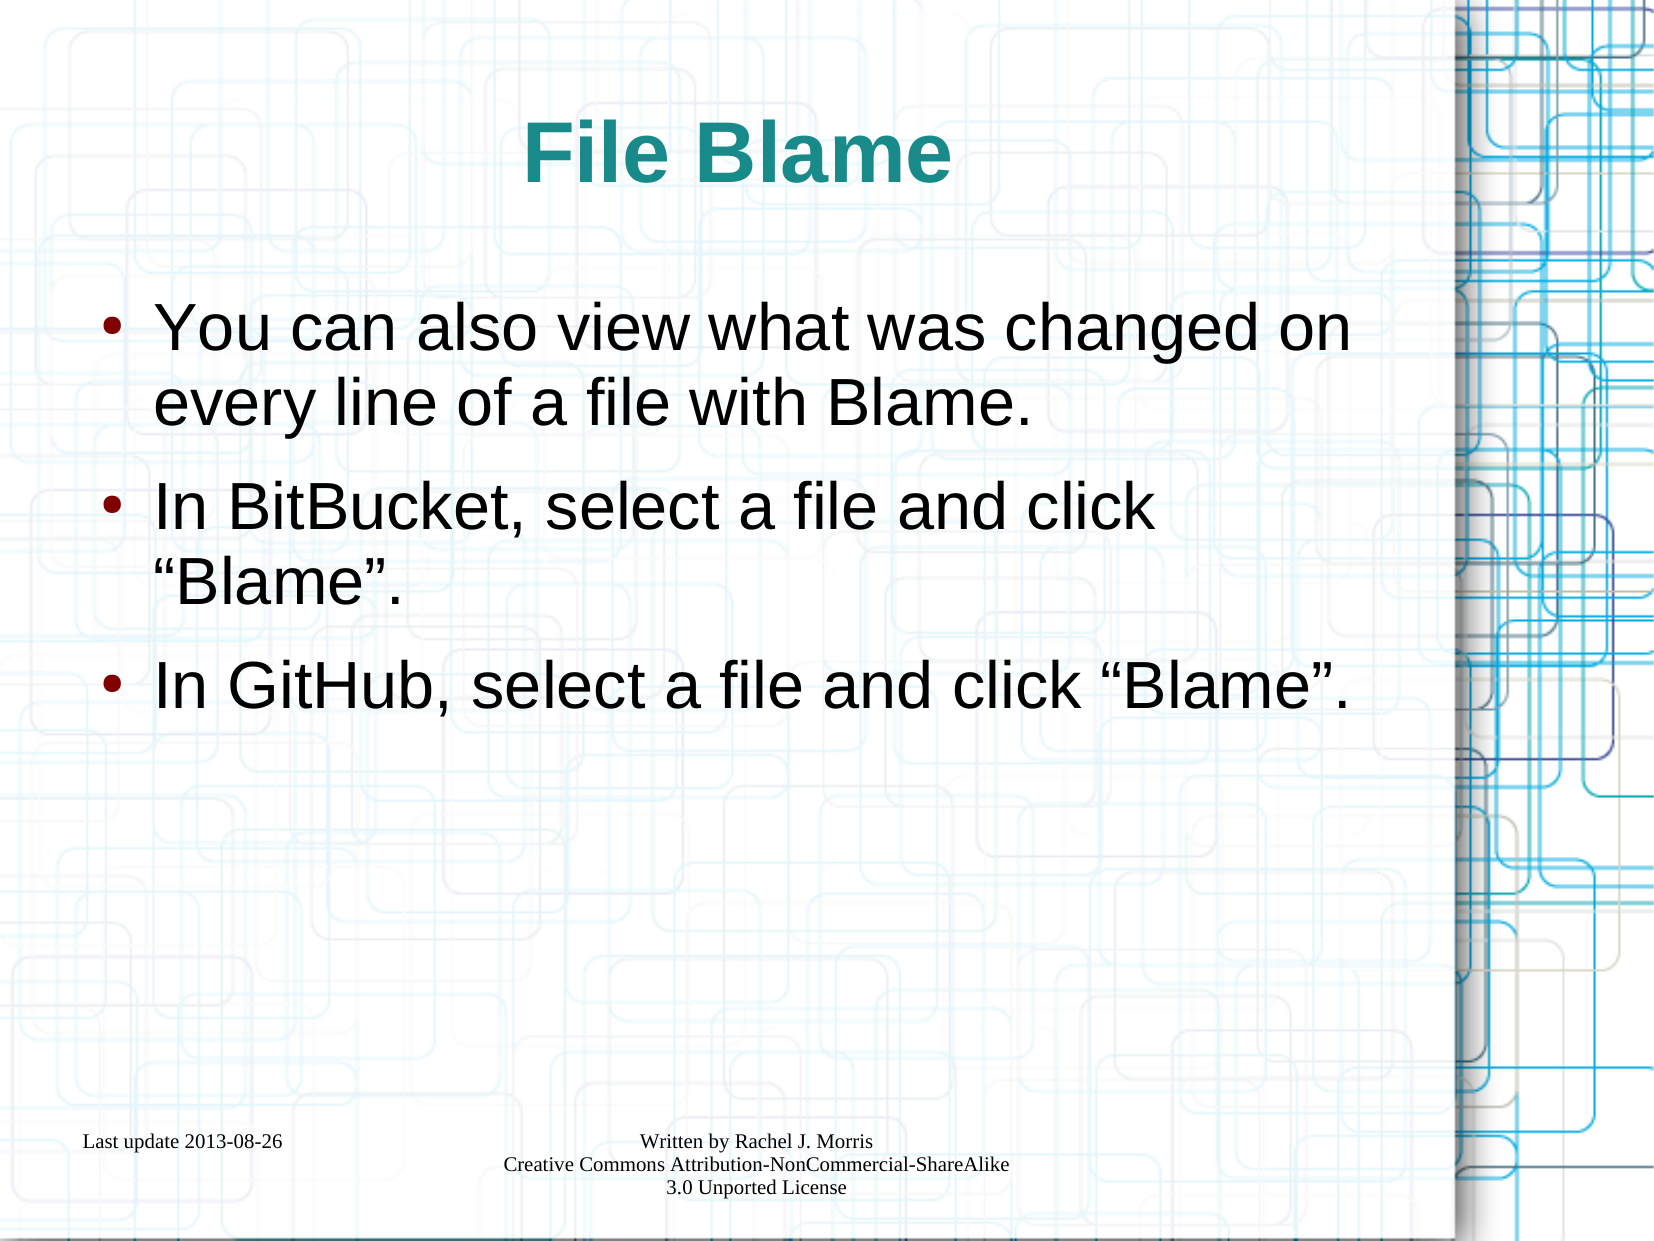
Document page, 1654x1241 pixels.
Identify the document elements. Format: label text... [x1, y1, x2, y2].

picture [0, 0, 1654, 1241]
list You can also view what was changed on every line of a file with Blame. In BitBucket, select a file and click “Blame”. In GitHub, select a file and click “Blame”. [82, 290, 1418, 1010]
title File Blame [59, 49, 1418, 257]
